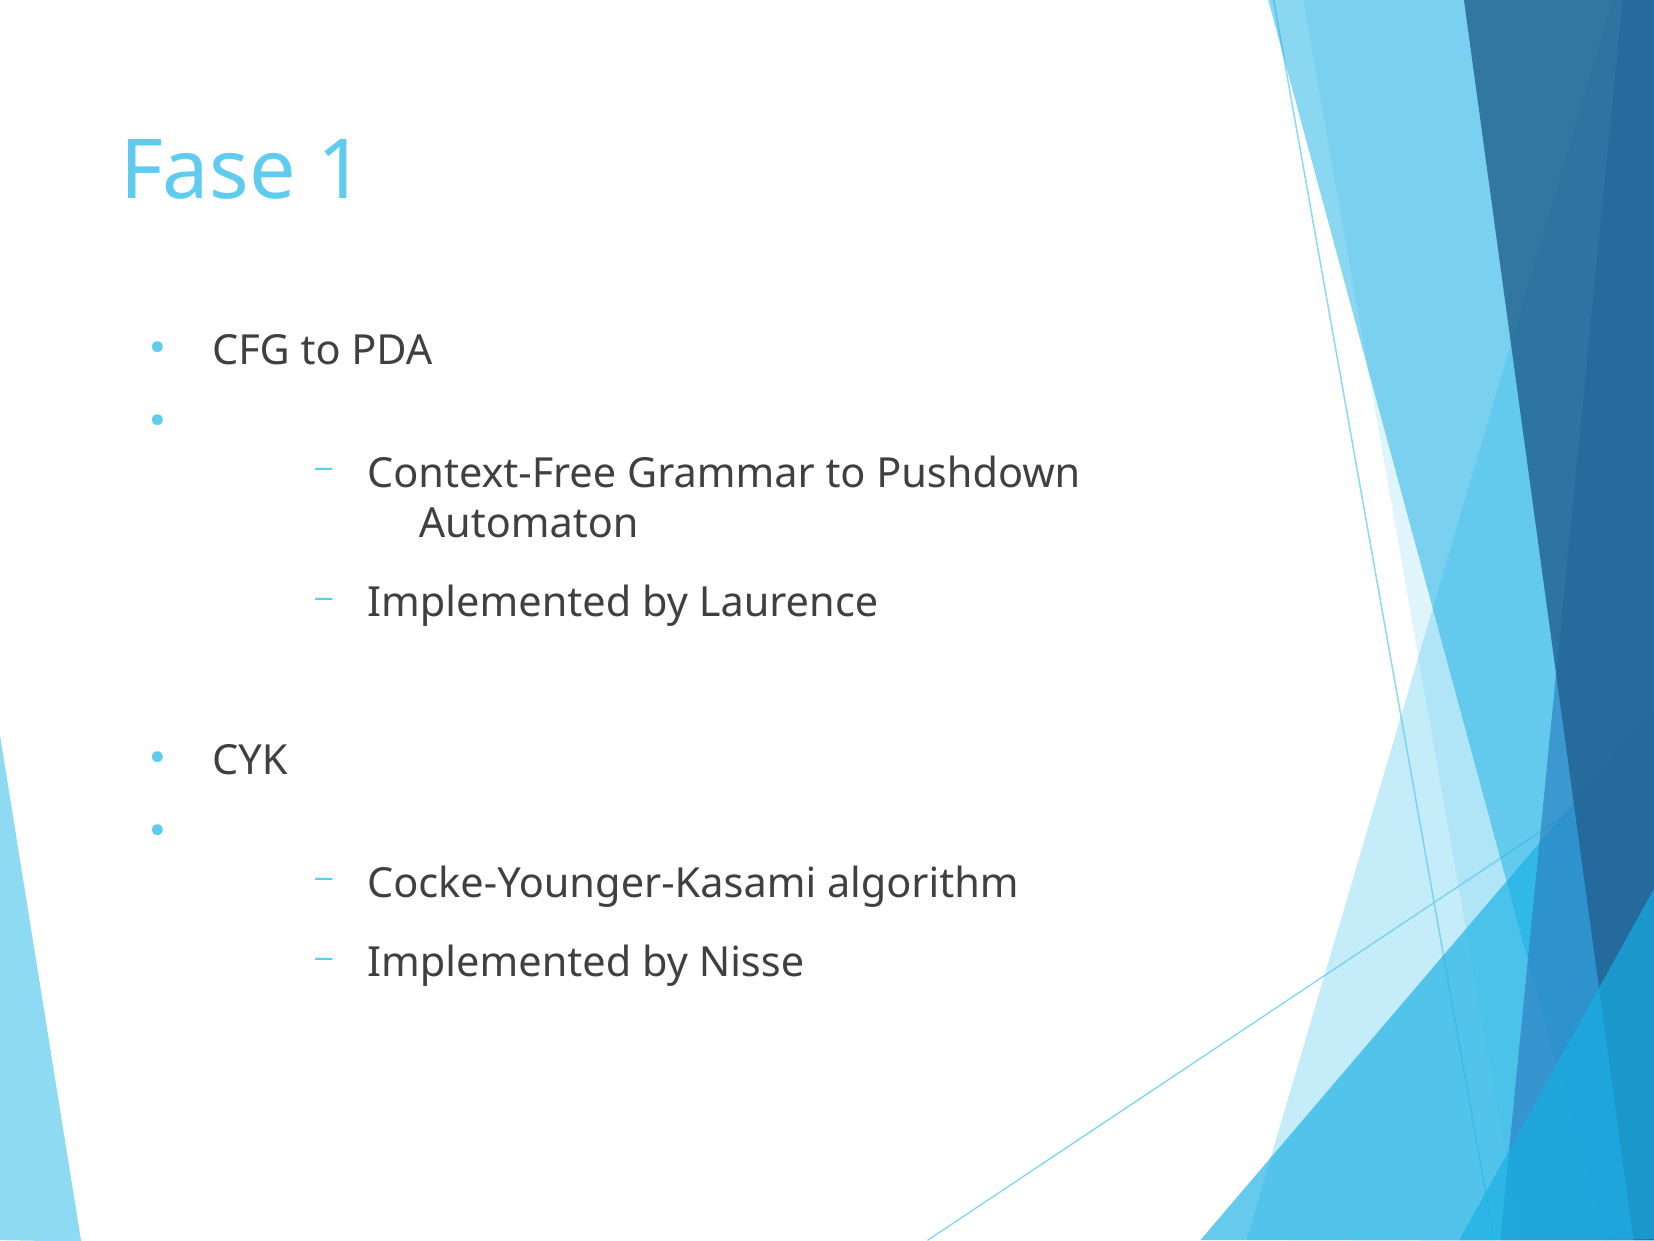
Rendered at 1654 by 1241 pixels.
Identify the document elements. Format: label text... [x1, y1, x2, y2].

title Fase 1 [105, 108, 931, 316]
list CFG to PDA Context-Free Grammar to Pushdown Automaton Implemented by Laurence CYK Cocke-Younger-Kasami algorithm Implemented by Nisse [135, 315, 1111, 1036]
